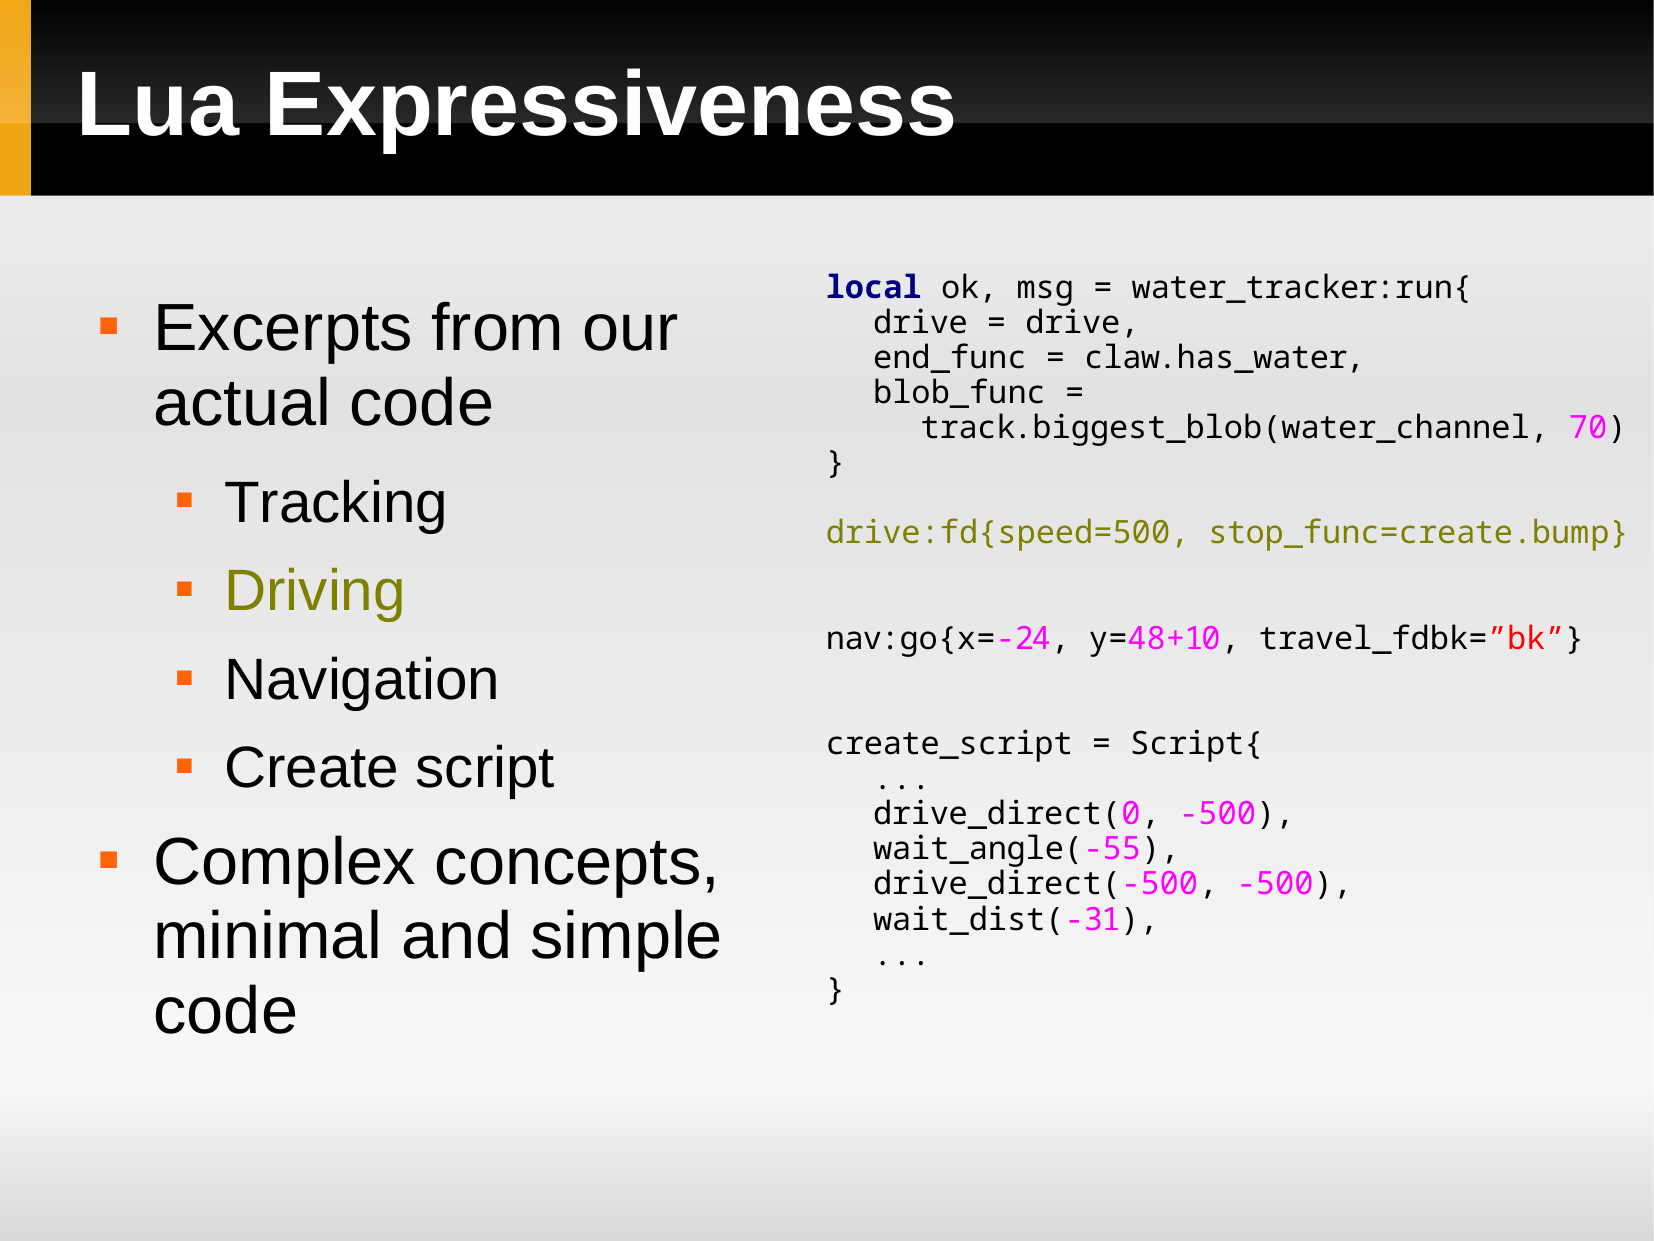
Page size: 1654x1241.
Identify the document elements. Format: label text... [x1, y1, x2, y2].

picture [0, 0, 1654, 1241]
chart [825, 270, 1654, 1241]
list Excerpts from our actual code Tracking Driving Navigation Create script Complex concepts, minimal and simple code [82, 290, 809, 1109]
title Lua Expressiveness [76, 0, 1565, 208]
